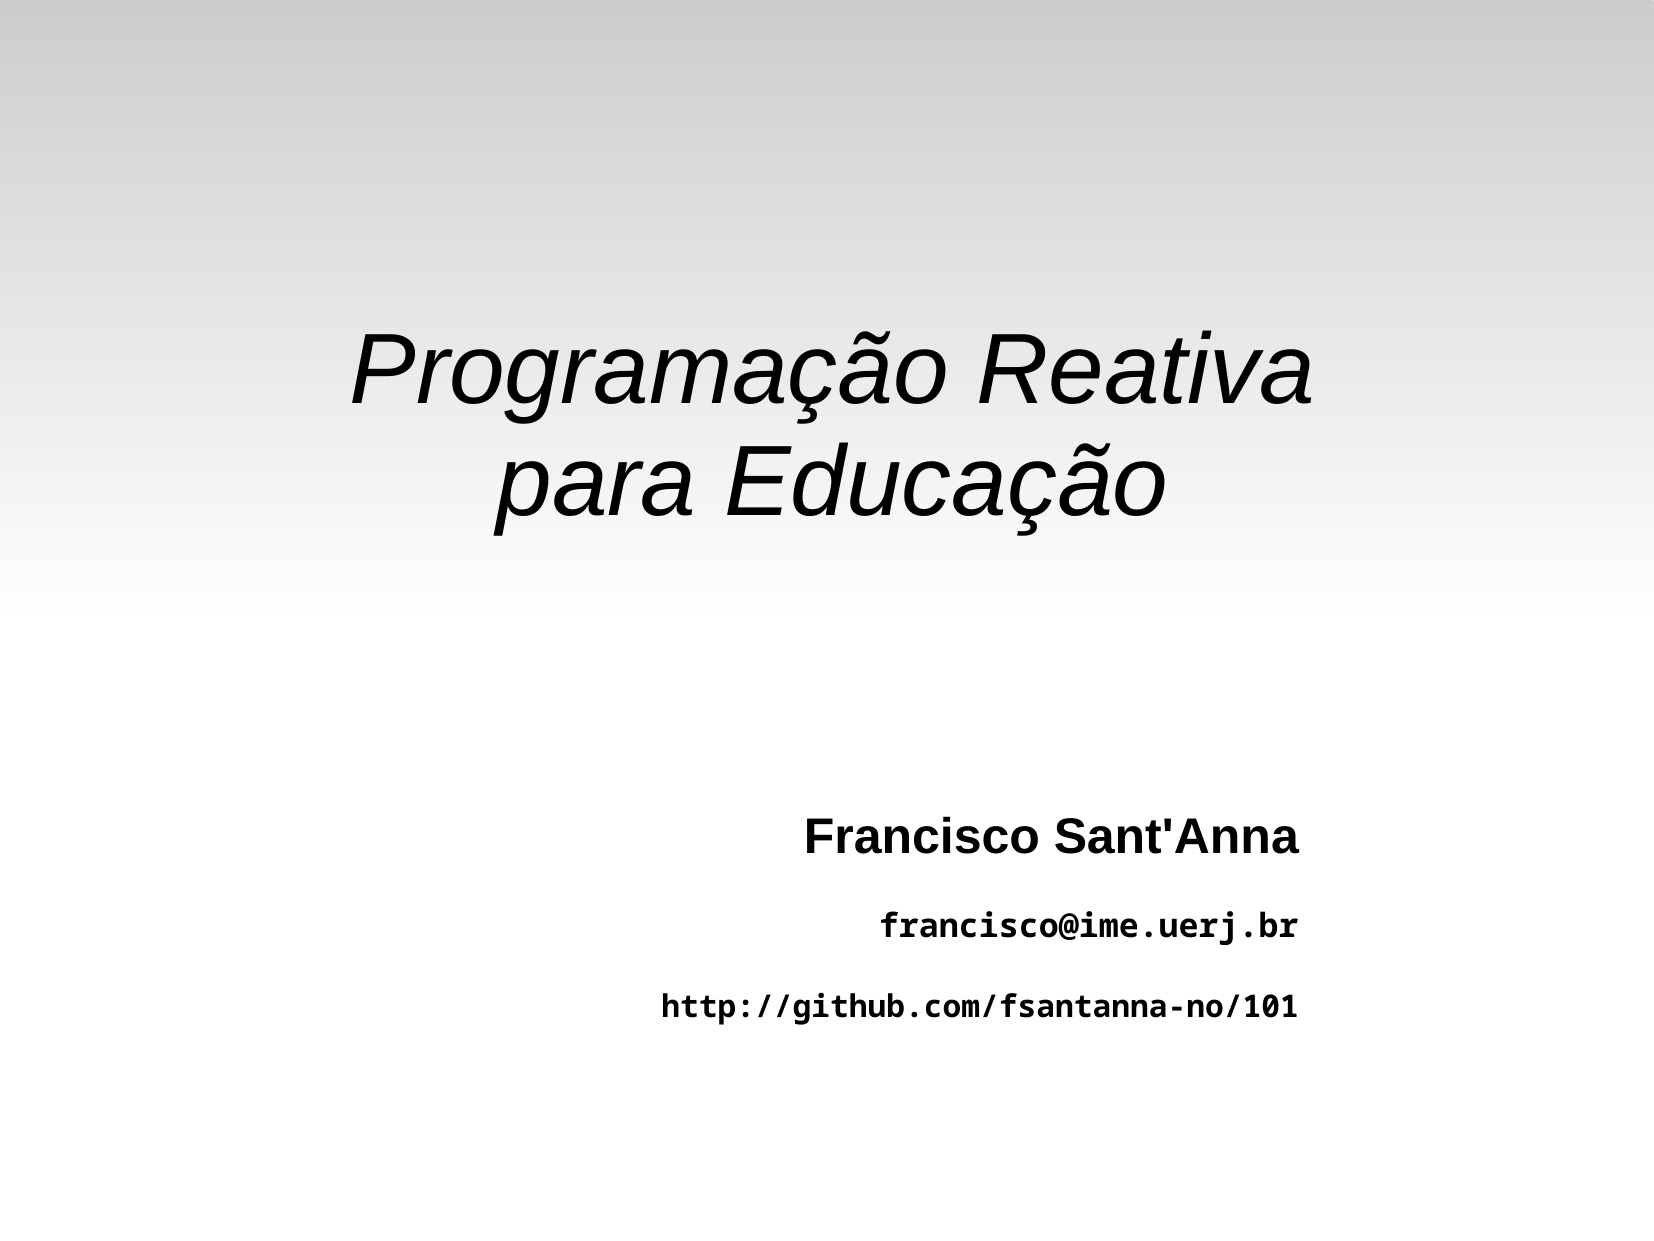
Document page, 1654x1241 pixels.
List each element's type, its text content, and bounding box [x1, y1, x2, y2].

subtitle Programação Reativa para Educação [88, 283, 1577, 566]
text_box Francisco Sant'Anna francisco@ime.uerj.br http://github.com/fsantanna-no/101 [646, 801, 1502, 1023]
